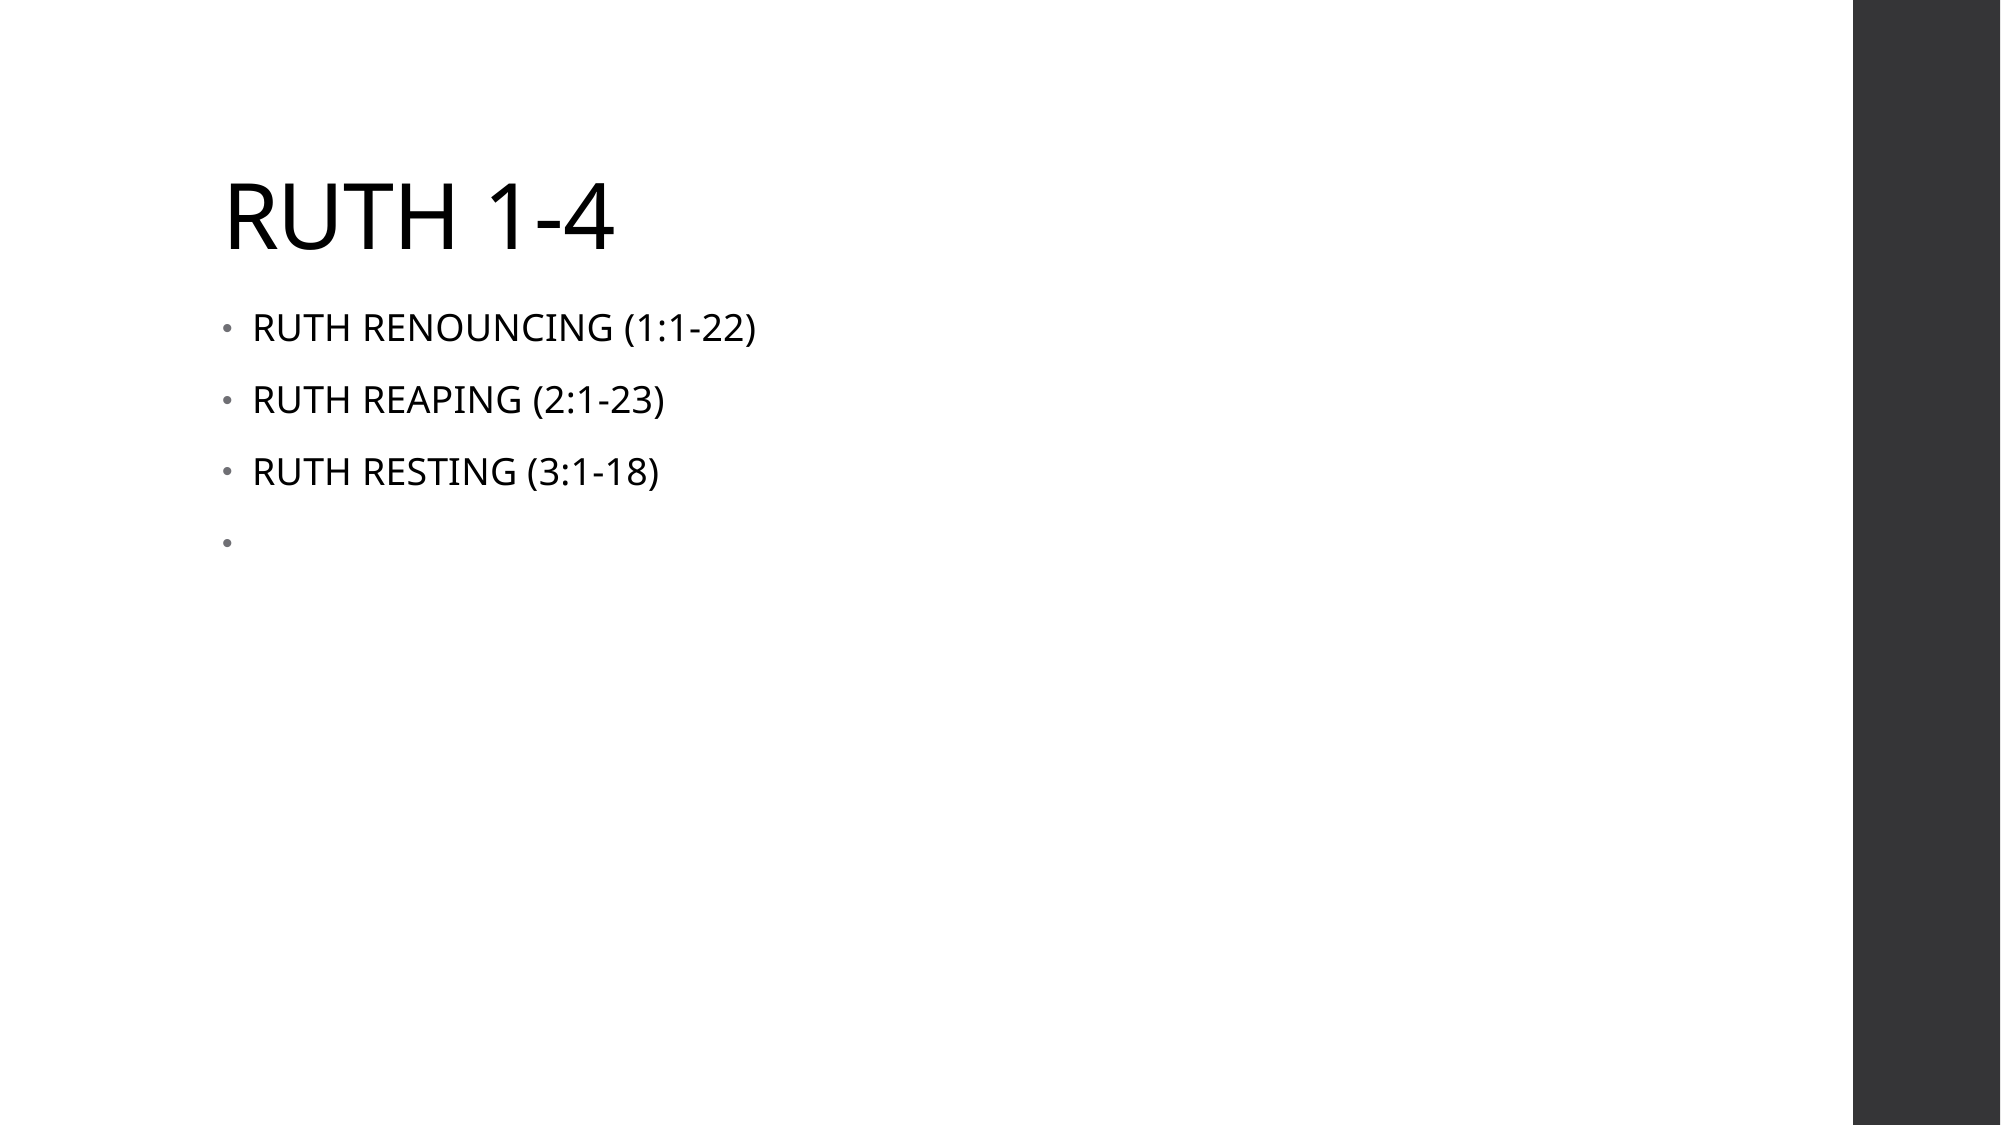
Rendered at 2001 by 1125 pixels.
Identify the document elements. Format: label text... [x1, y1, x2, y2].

title RUTH 1-4 [206, 60, 1797, 278]
list RUTH RENOUNCING (1:1-22) RUTH REAPING (2:1-23) RUTH RESTING (3:1-18) [206, 299, 1617, 1014]
